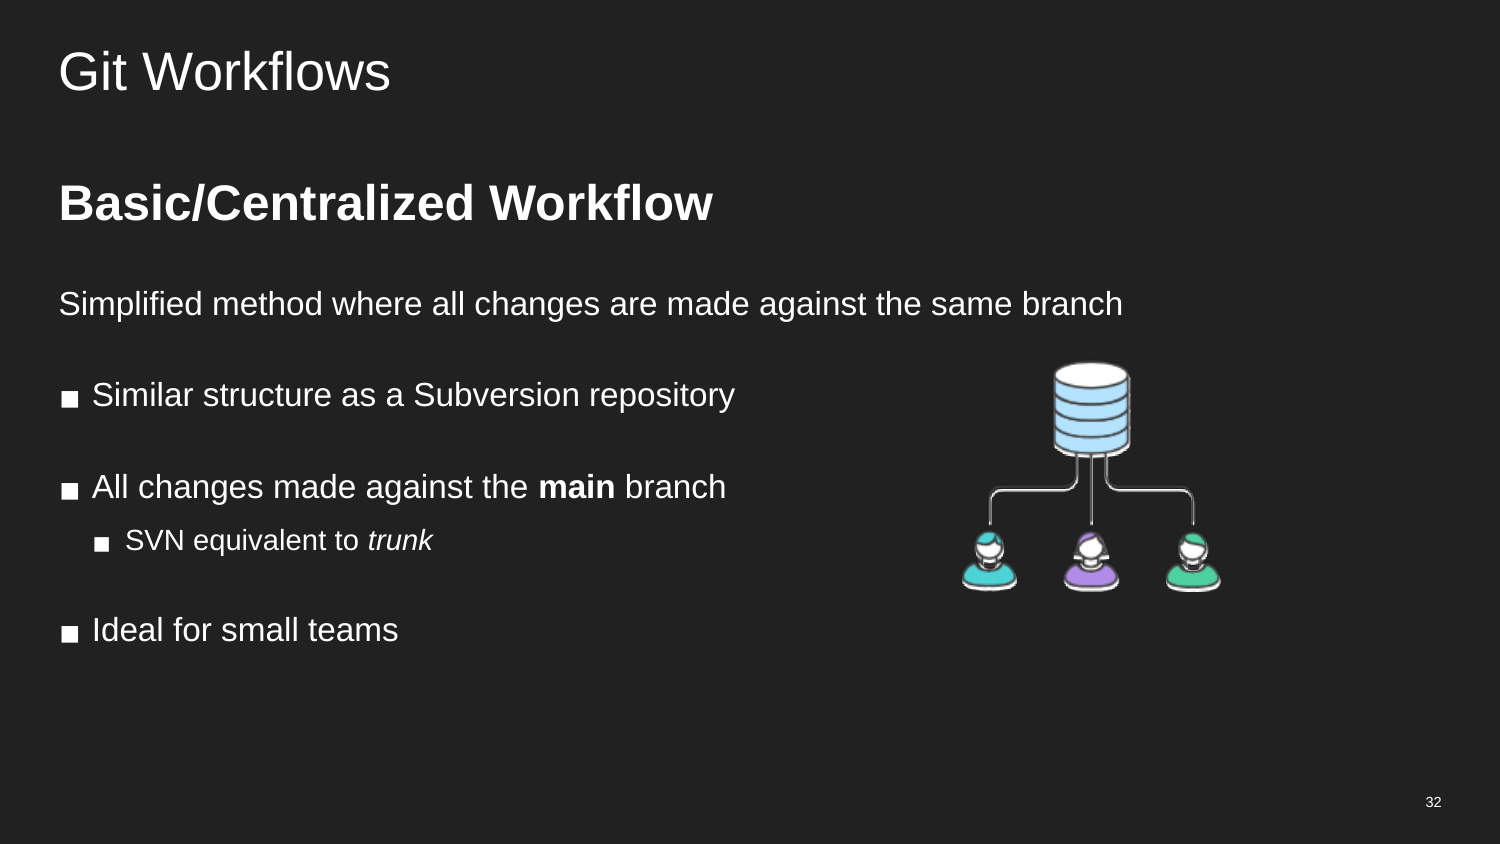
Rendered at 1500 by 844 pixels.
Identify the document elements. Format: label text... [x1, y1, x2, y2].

slide_number 1 [1392, 793, 1442, 815]
title Git Workflows [58, 36, 1442, 130]
list Basic/Centralized Workflow Simplified method where all changes are made against the same branch Similar structure as a Subversion repository All changes made against the main branch SVN equivalent to trunk Ideal for small teams [58, 161, 1442, 754]
picture [857, 357, 1325, 595]
